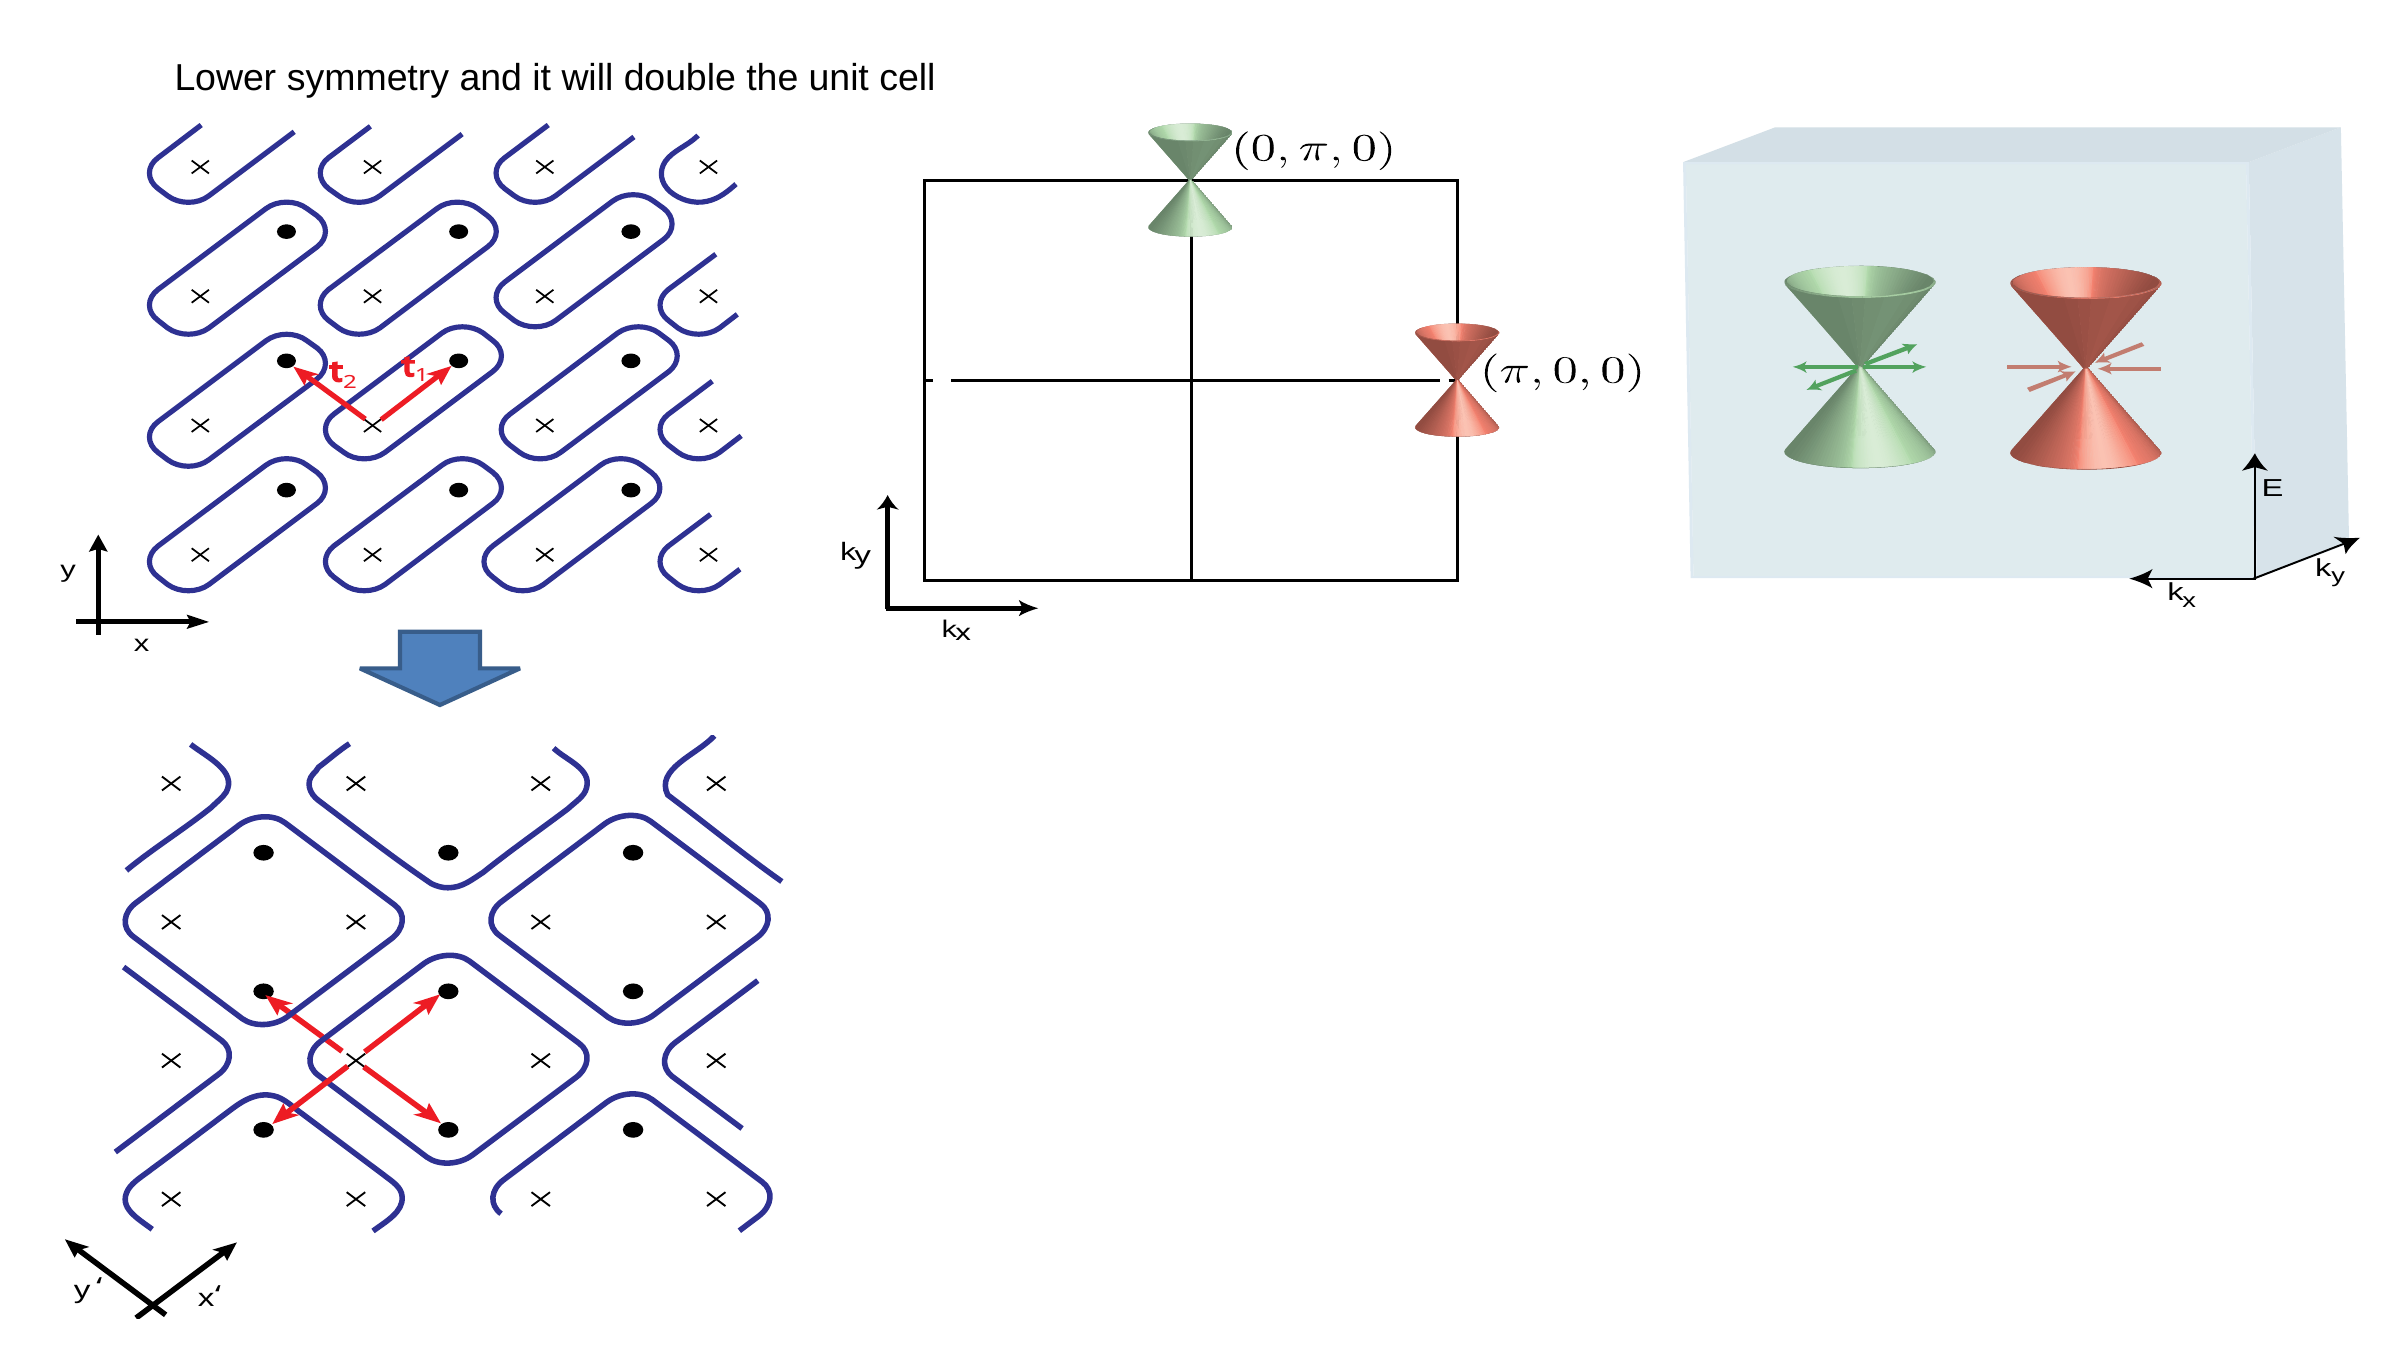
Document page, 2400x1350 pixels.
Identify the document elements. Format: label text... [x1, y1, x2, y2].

picture [1682, 126, 2361, 615]
text_box Lower symmetry and it will double the unit cell [159, 44, 951, 106]
picture [840, 123, 1641, 647]
text_box [359, 631, 520, 705]
picture [60, 123, 743, 659]
picture [64, 735, 785, 1319]
